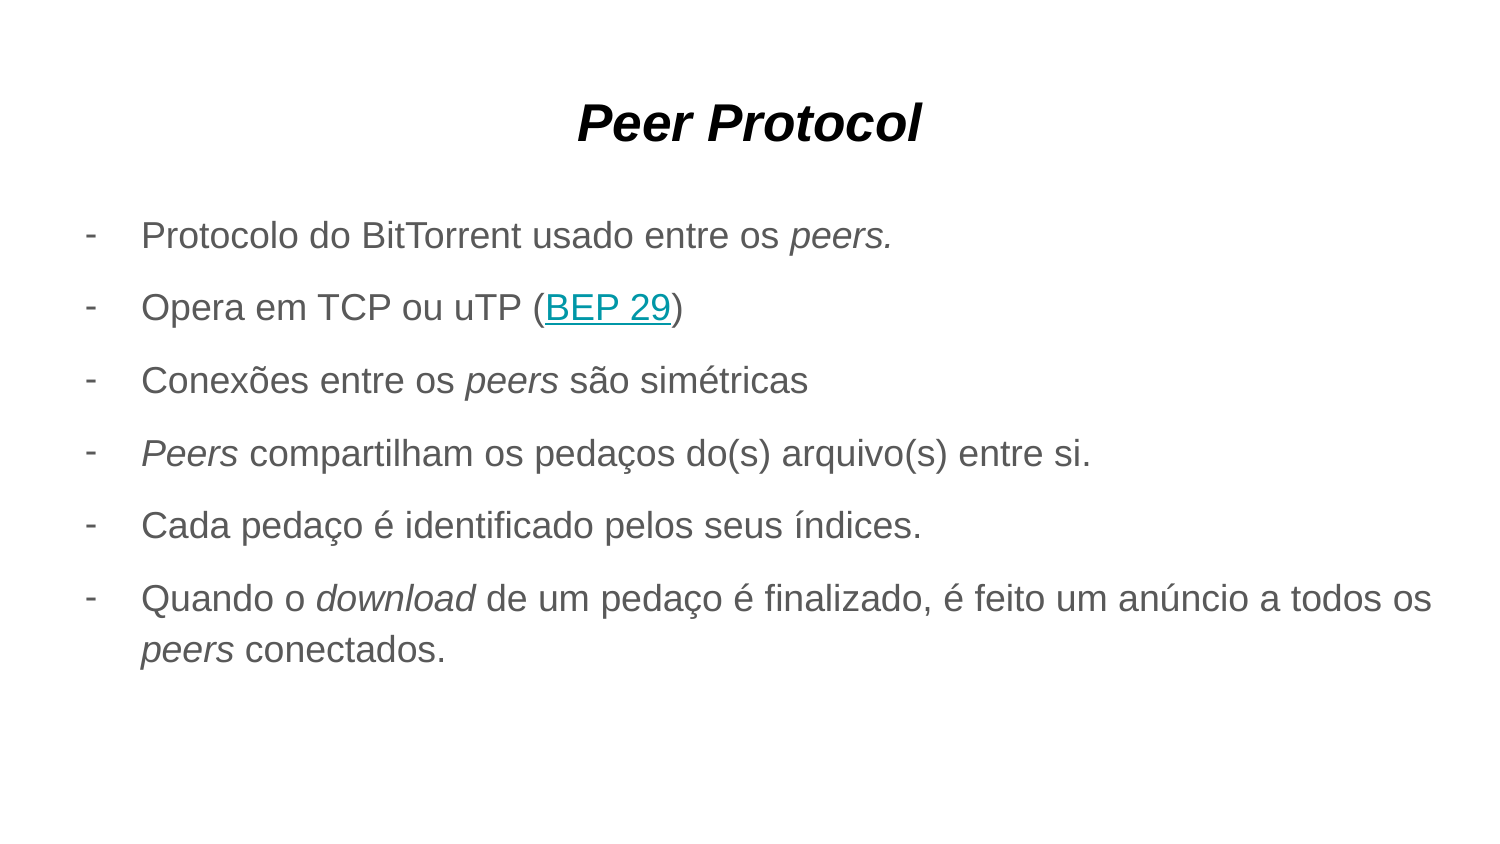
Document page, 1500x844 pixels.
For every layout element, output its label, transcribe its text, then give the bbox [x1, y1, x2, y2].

title Peer Protocol [51, 72, 1449, 167]
list Protocolo do BitTorrent usado entre os peers. Opera em TCP ou uTP (BEP 29) Conexões entre os peers são simétricas Peers compartilham os pedaços do(s) arquivo(s) entre si. Cada pedaço é identificado pelos seus índices. Quando o download de um pedaço é finalizado, é feito um anúncio a todos os peers conectados. [51, 189, 1449, 750]
